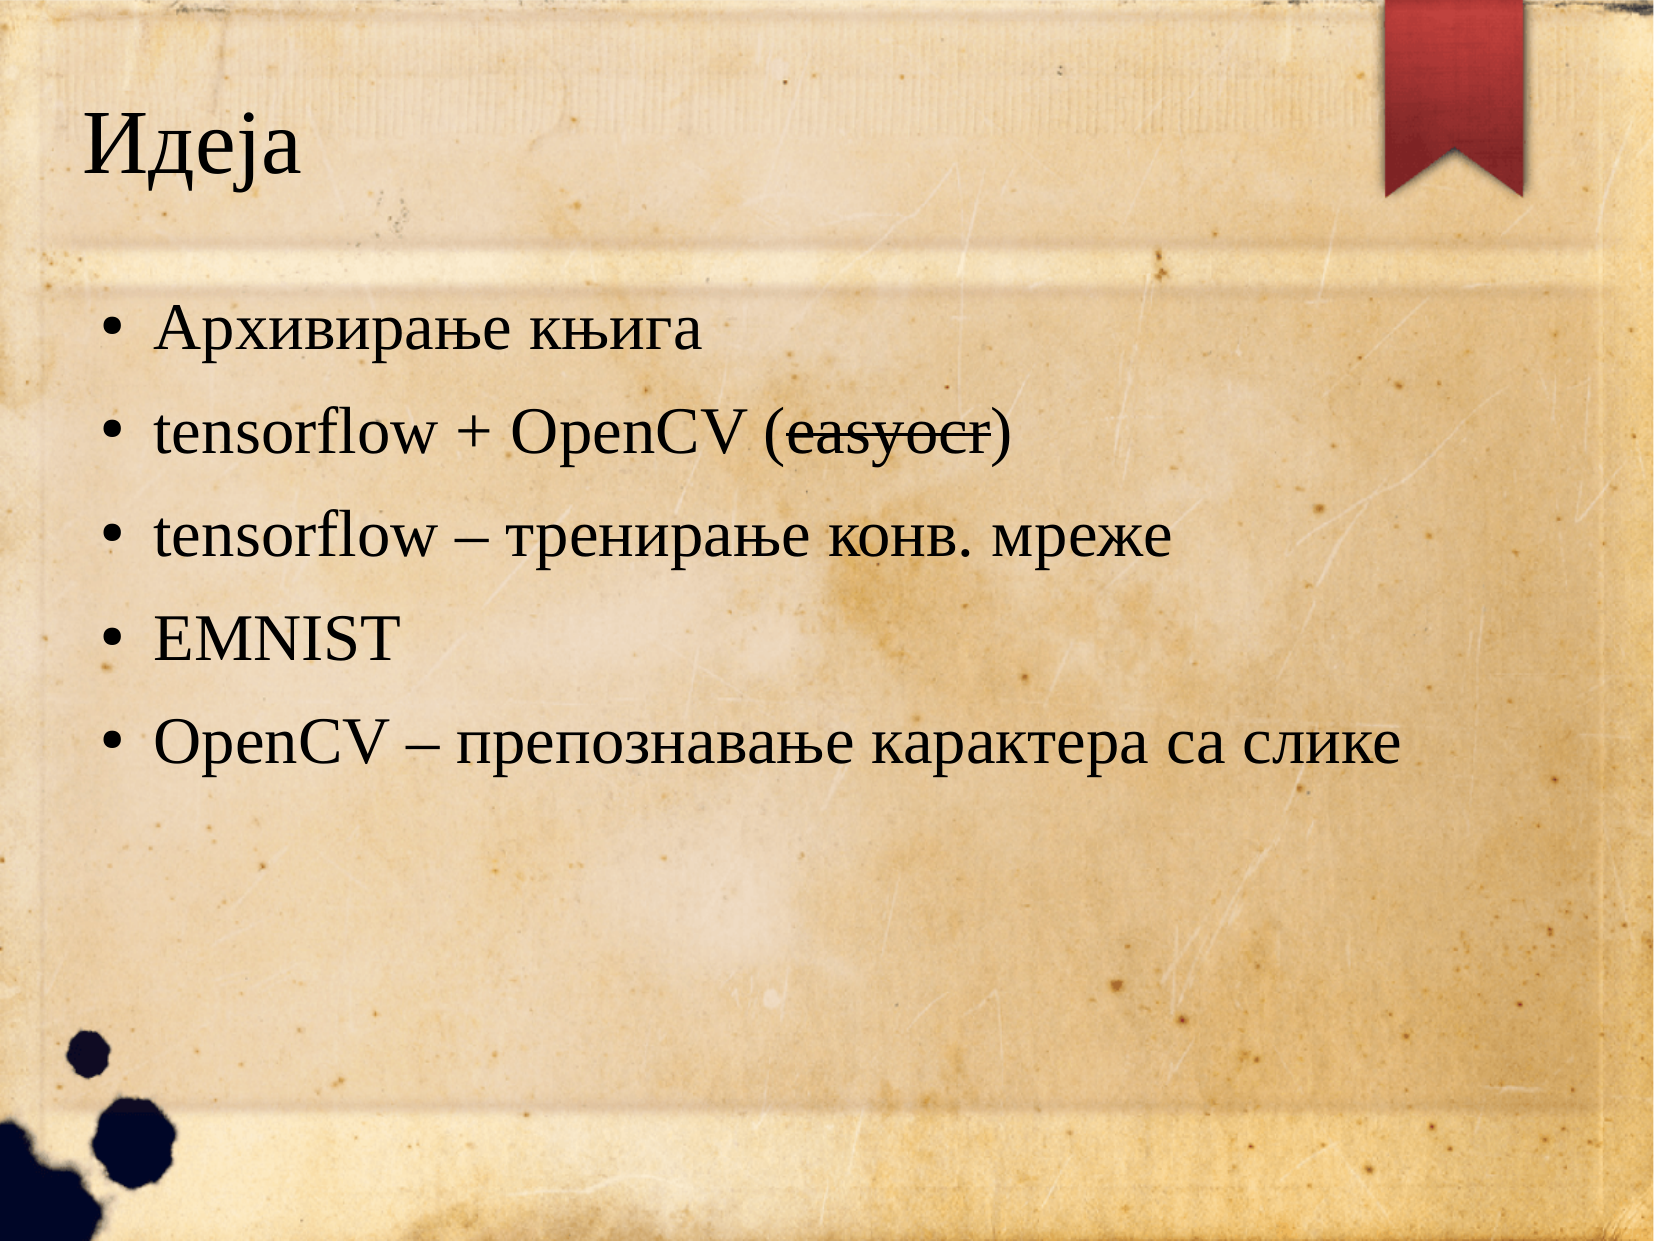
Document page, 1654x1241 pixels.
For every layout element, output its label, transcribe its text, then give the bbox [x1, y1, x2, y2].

title Идеја [82, 49, 1347, 237]
list Архивирање књига tensorflow + OpenCV (easyocr) tensorflow – тренирање конв. мреже EMNIST OpenCV – препознавање карактера са слике [82, 290, 1538, 1010]
picture [0, 0, 1654, 1241]
